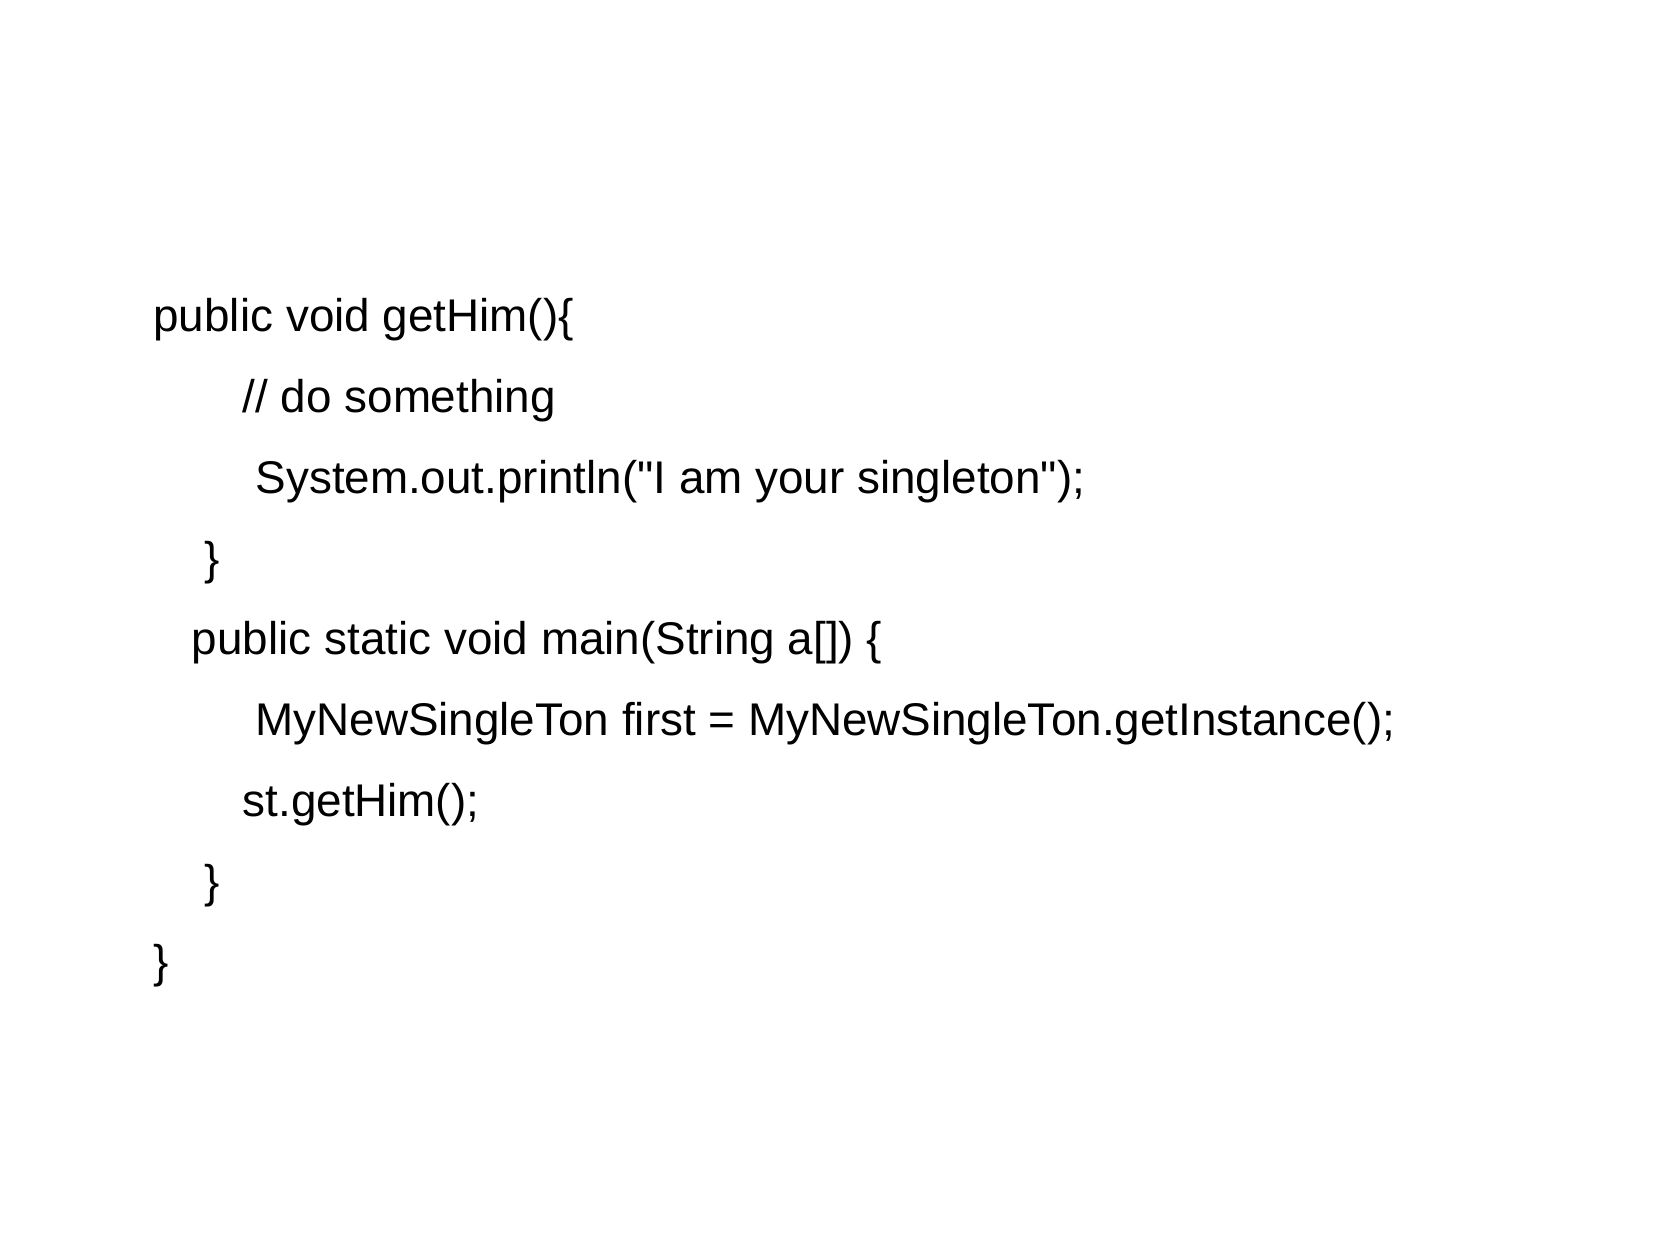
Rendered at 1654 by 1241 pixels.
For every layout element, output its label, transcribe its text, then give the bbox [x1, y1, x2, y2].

list public void getHim(){ // do something System.out.println("I am your singleton"); } public static void main(String a[]) { MyNewSingleTon first = MyNewSingleTon.getInstance(); st.getHim(); } } [82, 290, 1571, 1010]
